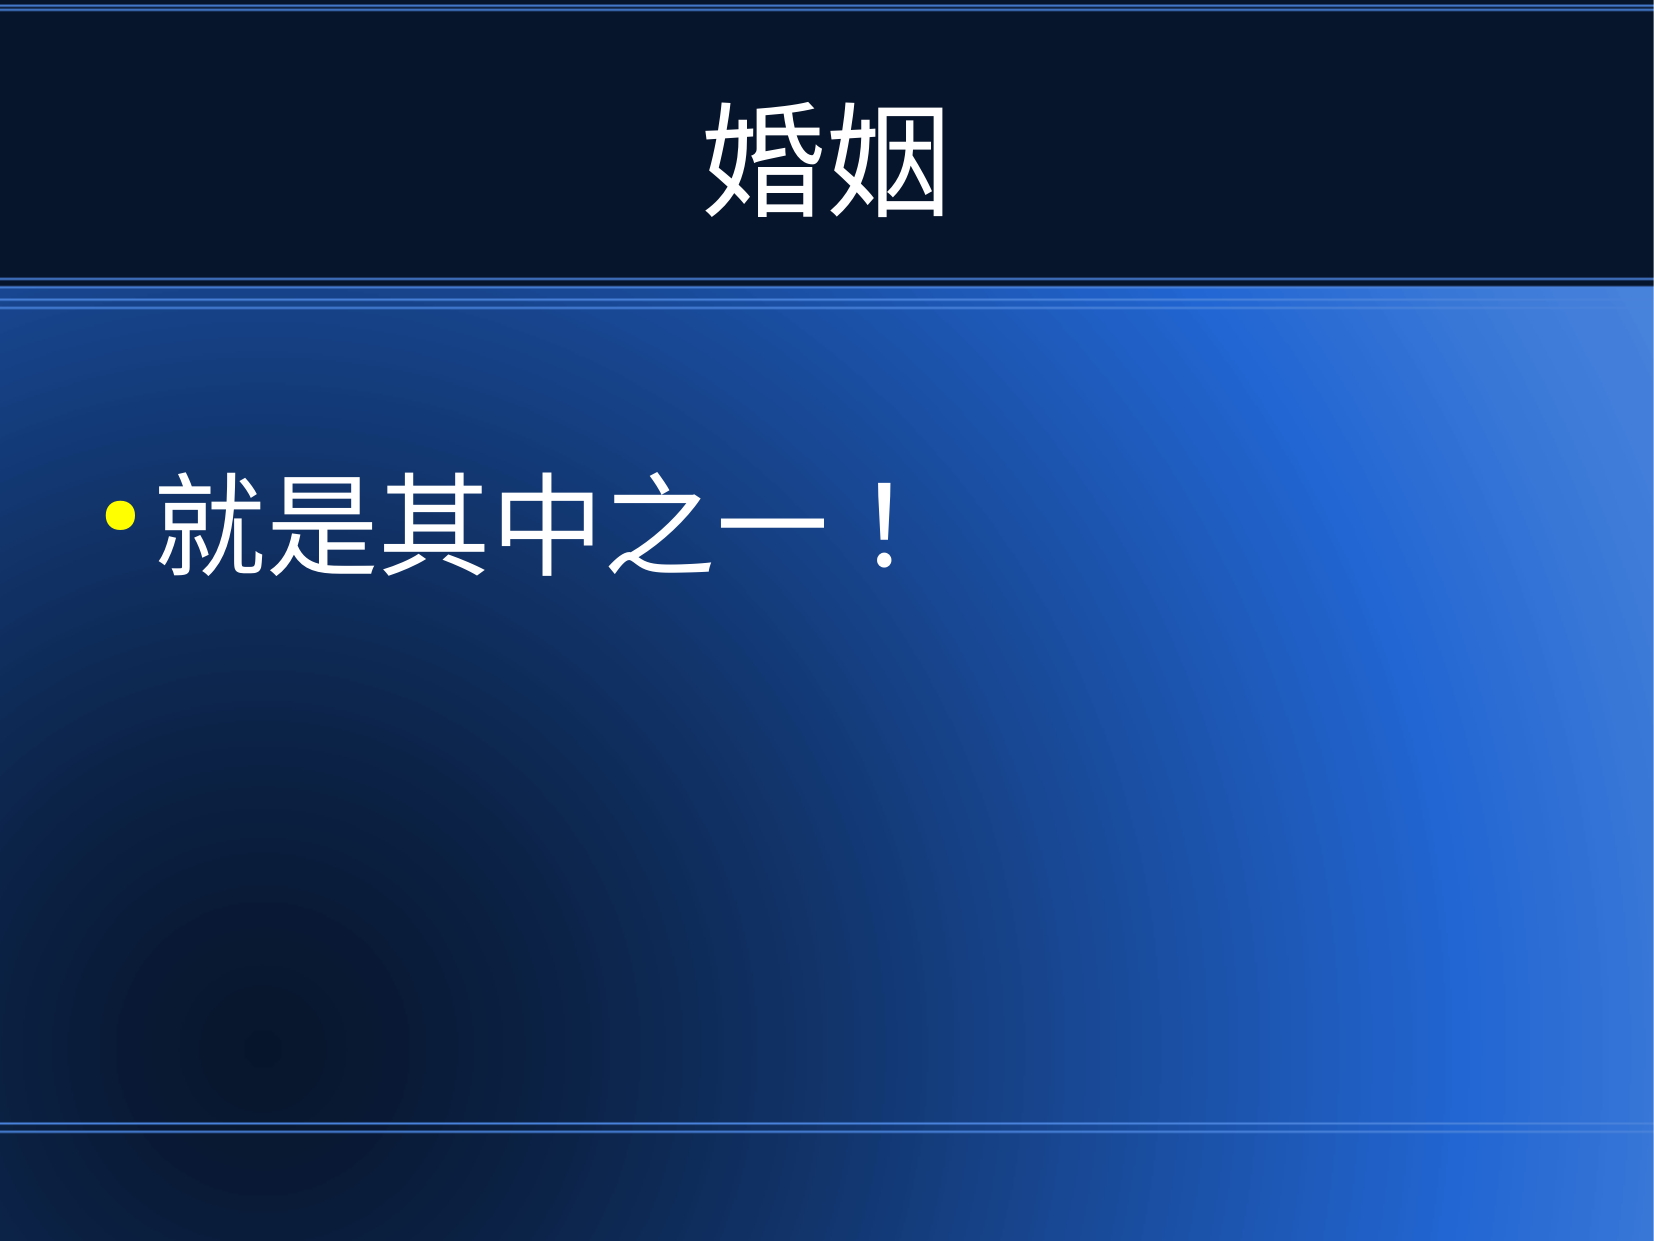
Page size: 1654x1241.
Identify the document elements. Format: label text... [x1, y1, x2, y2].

list 就是其中之一！ [82, 355, 1571, 1241]
title 婚姻 [82, 49, 1571, 257]
picture [0, 0, 1654, 1241]
